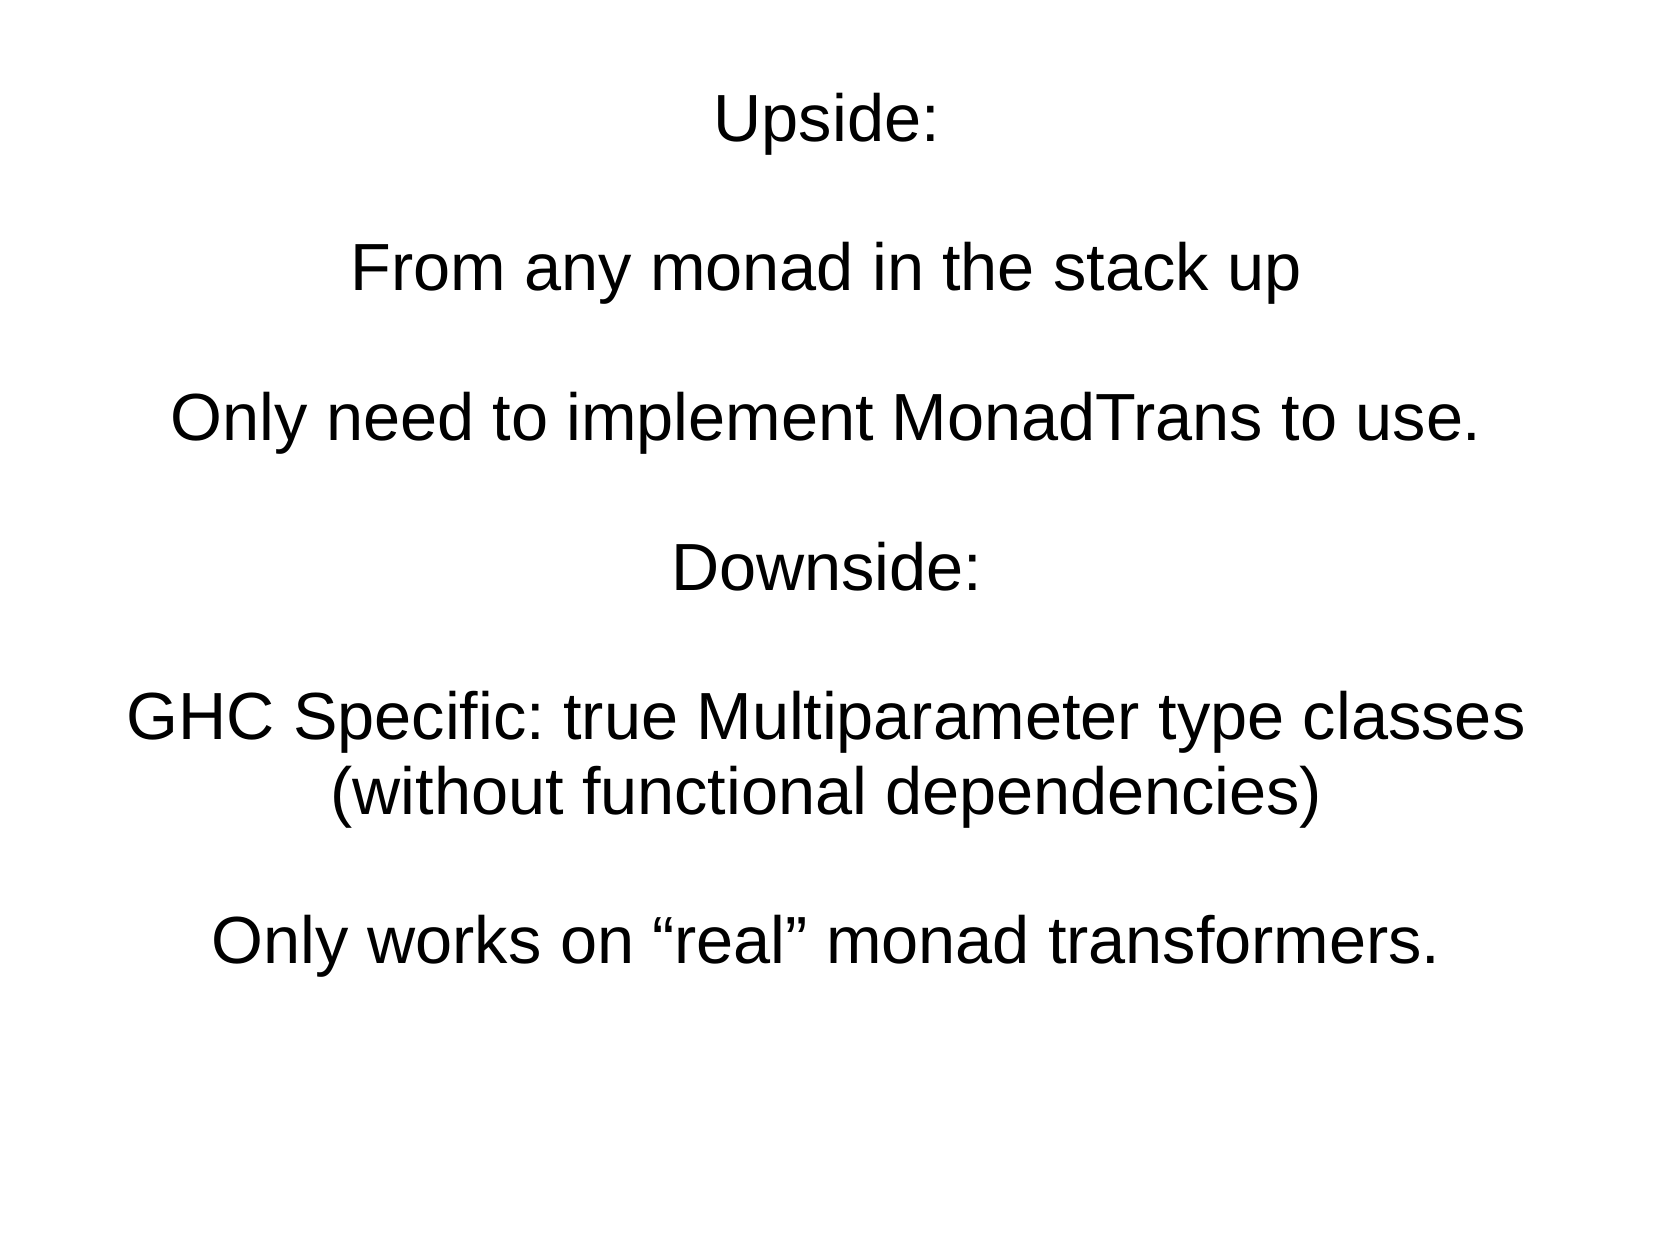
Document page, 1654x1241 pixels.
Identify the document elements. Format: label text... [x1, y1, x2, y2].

subtitle Upside: From any monad in the stack up Only need to implement MonadTrans to use. Downside: GHC Specific: true Multiparameter type classes (without functional dependencies) Only works on “real” monad transformers. [82, 49, 1571, 1010]
